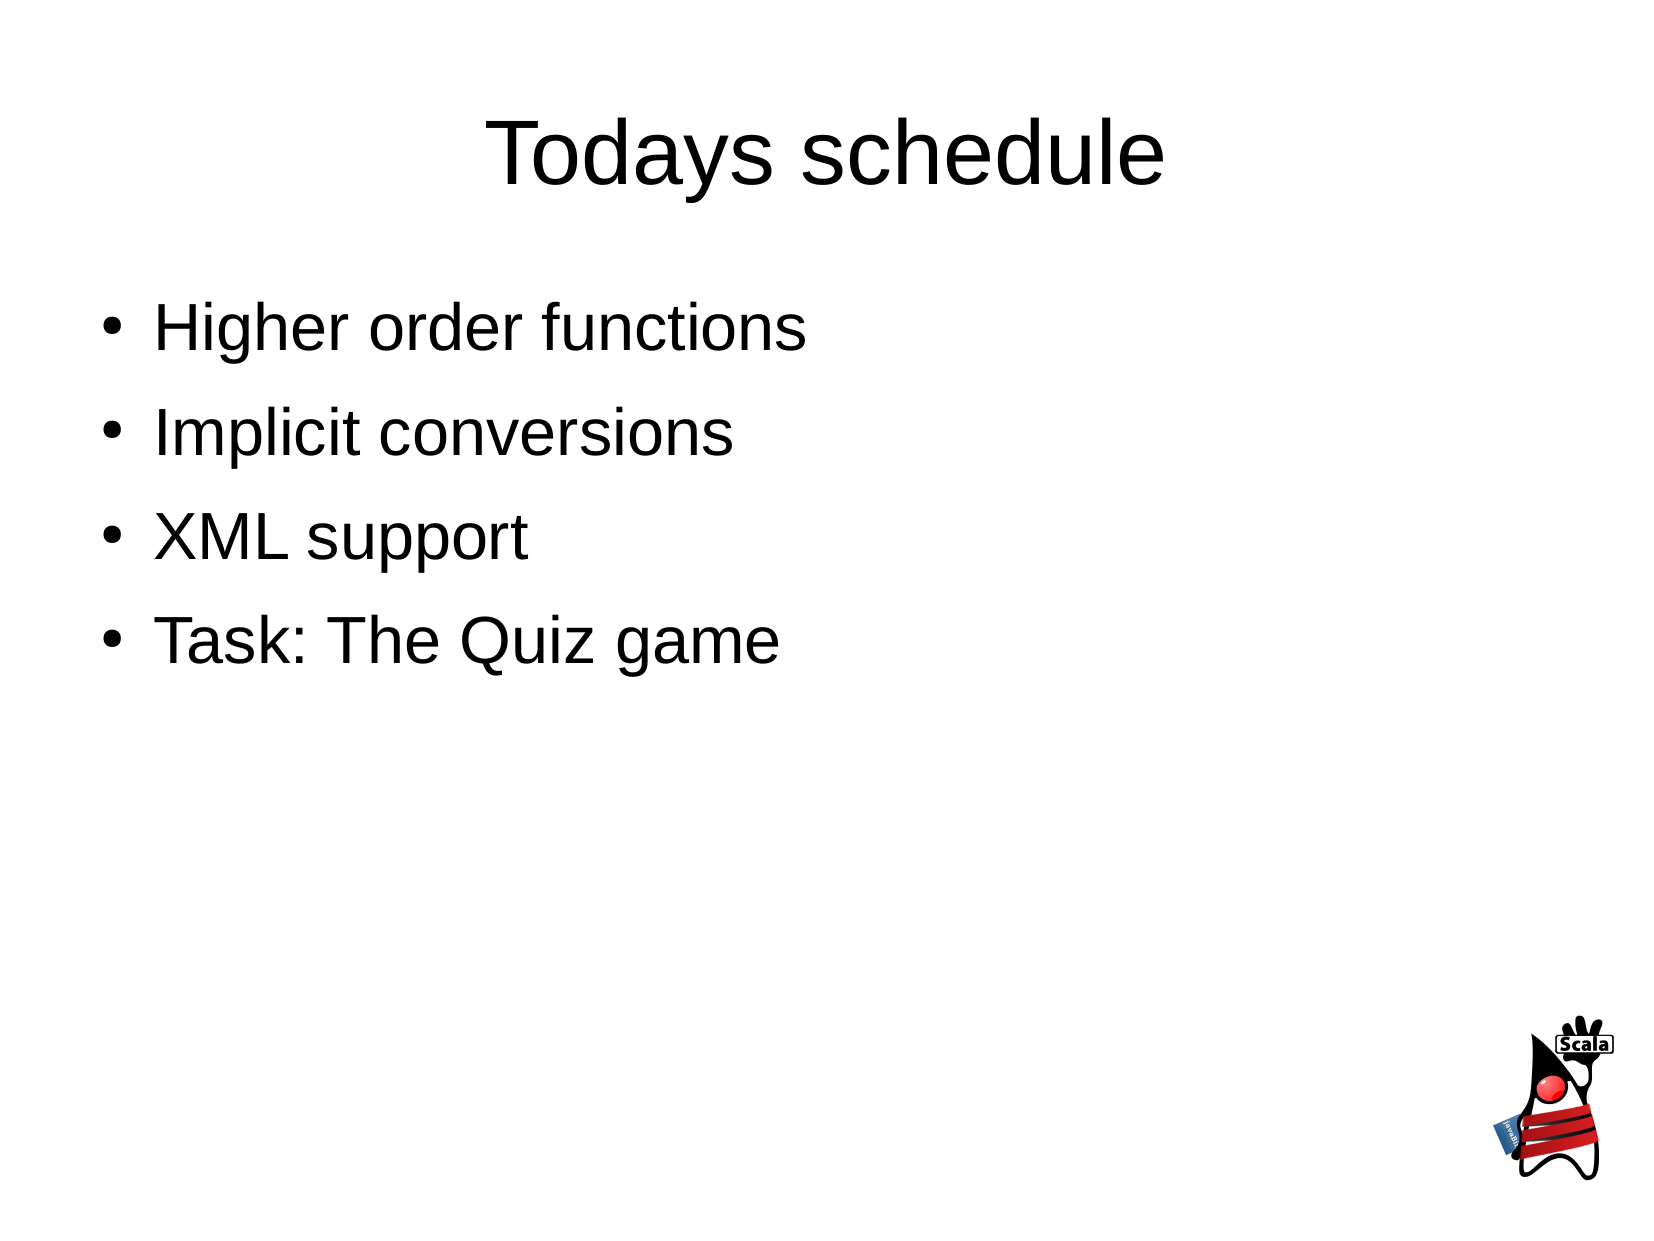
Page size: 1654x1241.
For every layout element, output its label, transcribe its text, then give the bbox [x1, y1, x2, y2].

title Todays schedule [82, 49, 1571, 257]
picture [1462, 969, 1654, 1241]
list Higher order functions Implicit conversions XML support Task: The Quiz game [82, 290, 1571, 1109]
